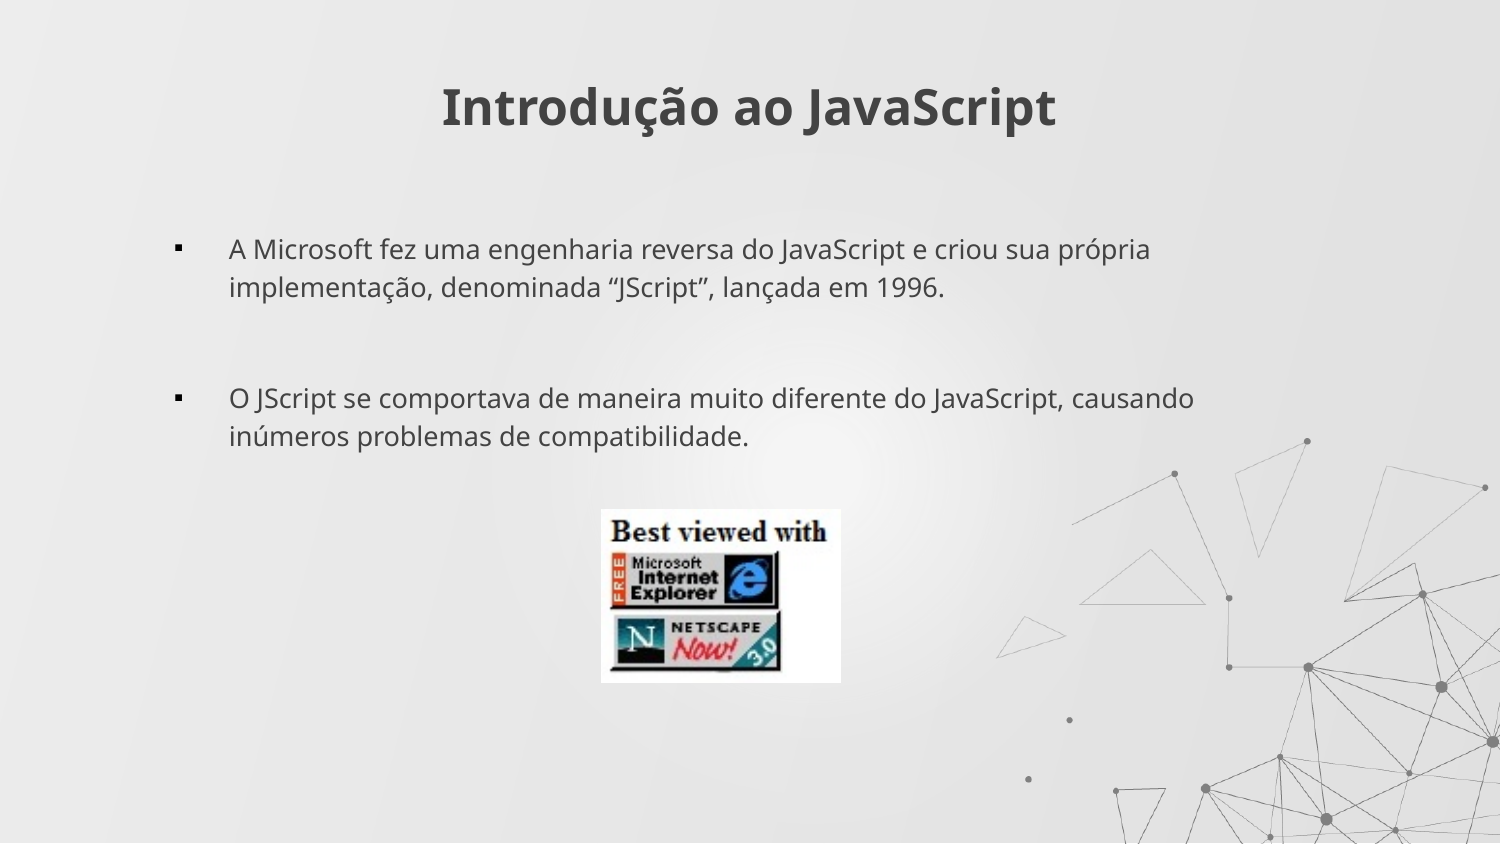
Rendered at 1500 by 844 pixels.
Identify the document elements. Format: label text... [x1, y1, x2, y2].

title Introdução ao JavaScript [60, 60, 1441, 216]
list A Microsoft fez uma engenharia reversa do JavaScript e criou sua própria implementação, denominada “JScript”, lançada em 1996. O JScript se comportava de maneira muito diferente do JavaScript, causando inúmeros problemas de compatibilidade. [142, 216, 1278, 455]
picture [0, 0, 1500, 844]
